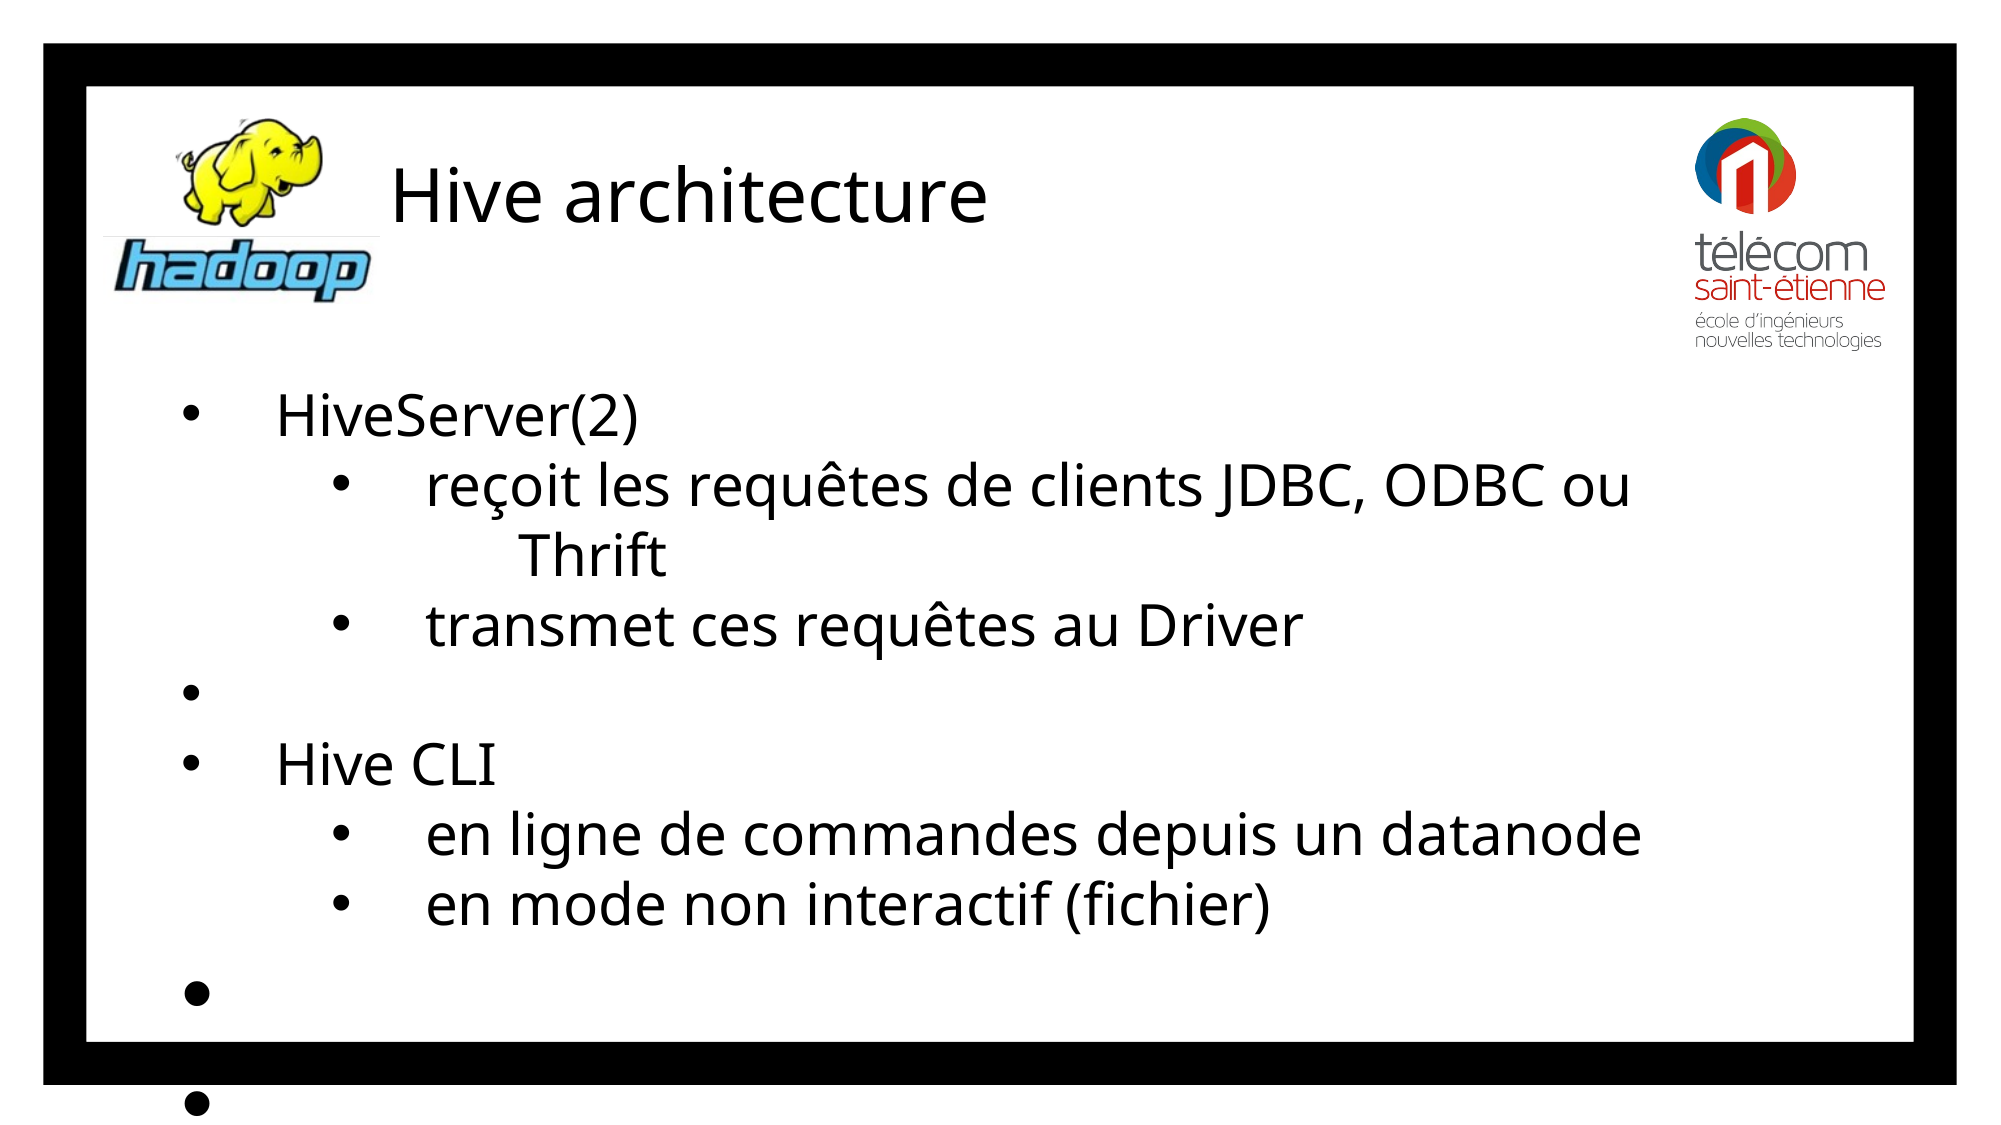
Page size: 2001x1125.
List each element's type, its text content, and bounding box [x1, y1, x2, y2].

picture [103, 118, 380, 305]
title Hive architecture [380, 138, 1849, 304]
picture [1695, 118, 1885, 351]
picture [1715, 134, 1730, 138]
text_box HiveServer(2) reçoit les requêtes de clients JDBC, ODBC ou Thrift transmet ces requêtes au Driver Hive CLI en ligne de commandes depuis un datanode en mode non interactif (fichier) [166, 370, 1785, 1125]
